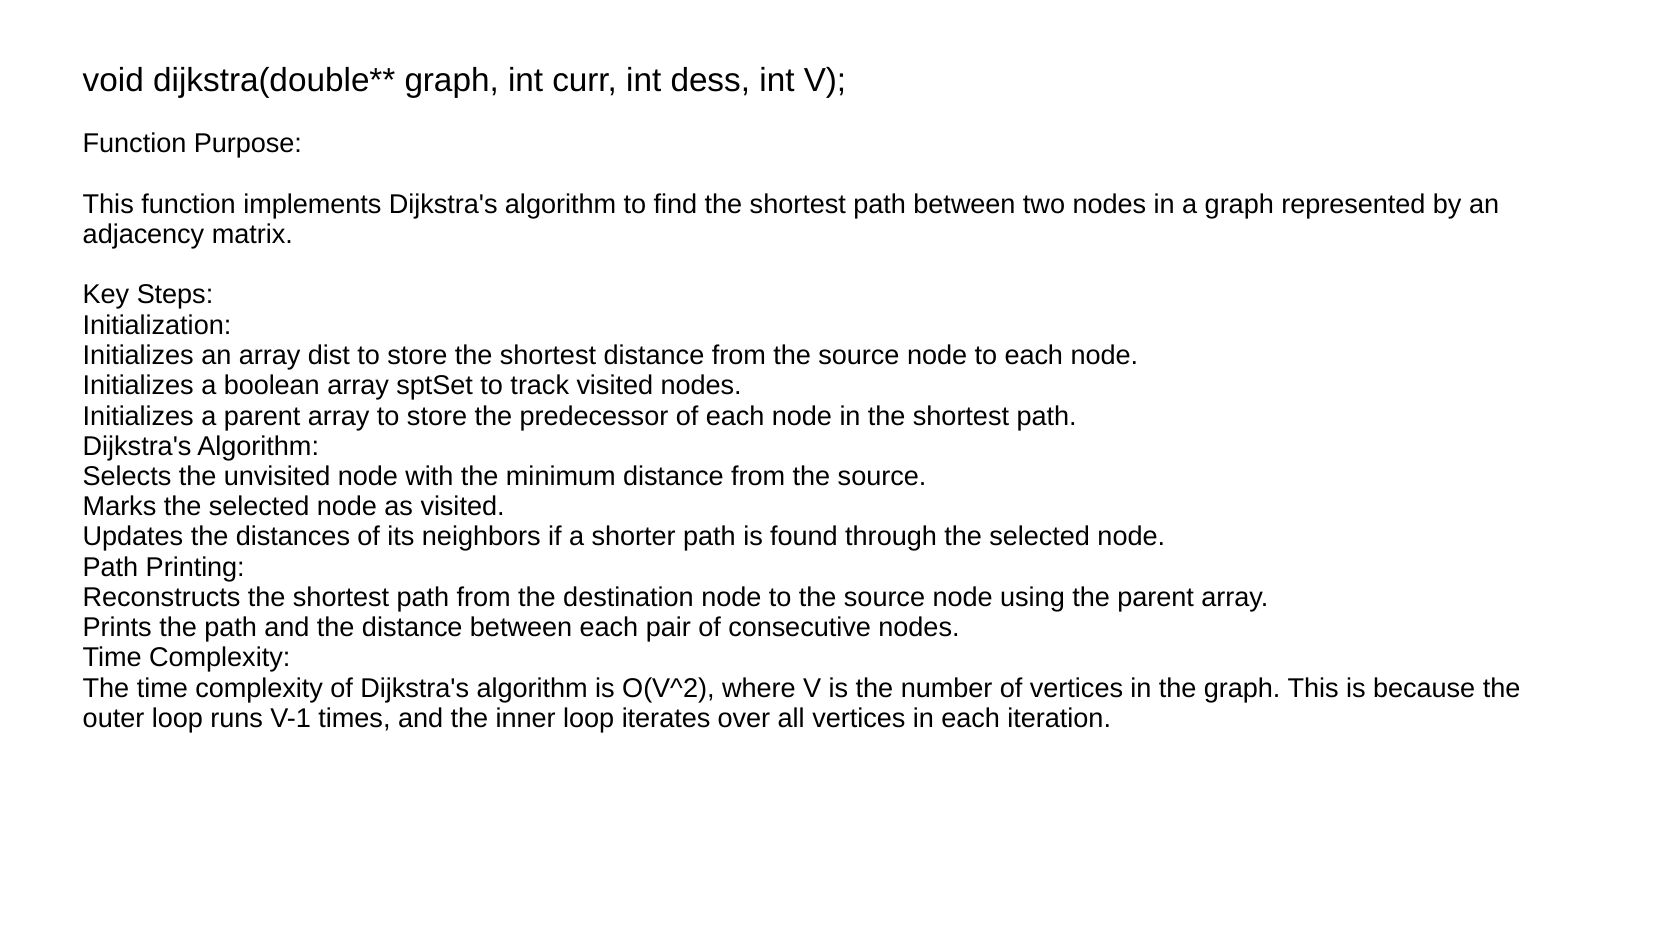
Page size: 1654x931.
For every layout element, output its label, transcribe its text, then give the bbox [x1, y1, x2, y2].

subtitle void dijkstra(double** graph, int curr, int dess, int V); Function Purpose: This function implements Dijkstra's algorithm to find the shortest path between two nodes in a graph represented by an adjacency matrix. Key Steps: Initialization: Initializes an array dist to store the shortest distance from the source node to each node. Initializes a boolean array sptSet to track visited nodes. Initializes a parent array to store the predecessor of each node in the shortest path. Dijkstra's Algorithm: Selects the unvisited node with the minimum distance from the source. Marks the selected node as visited. Updates the distances of its neighbors if a shorter path is found through the selected node. Path Printing: Reconstructs the shortest path from the destination node to the source node using the parent array. Prints the path and the distance between each pair of consecutive nodes. Time Complexity: The time complexity of Dijkstra's algorithm is O(V^2), where V is the number of vertices in the graph. This is because the outer loop runs V-1 times, and the inner loop iterates over all vertices in each iteration. [82, 37, 1571, 757]
